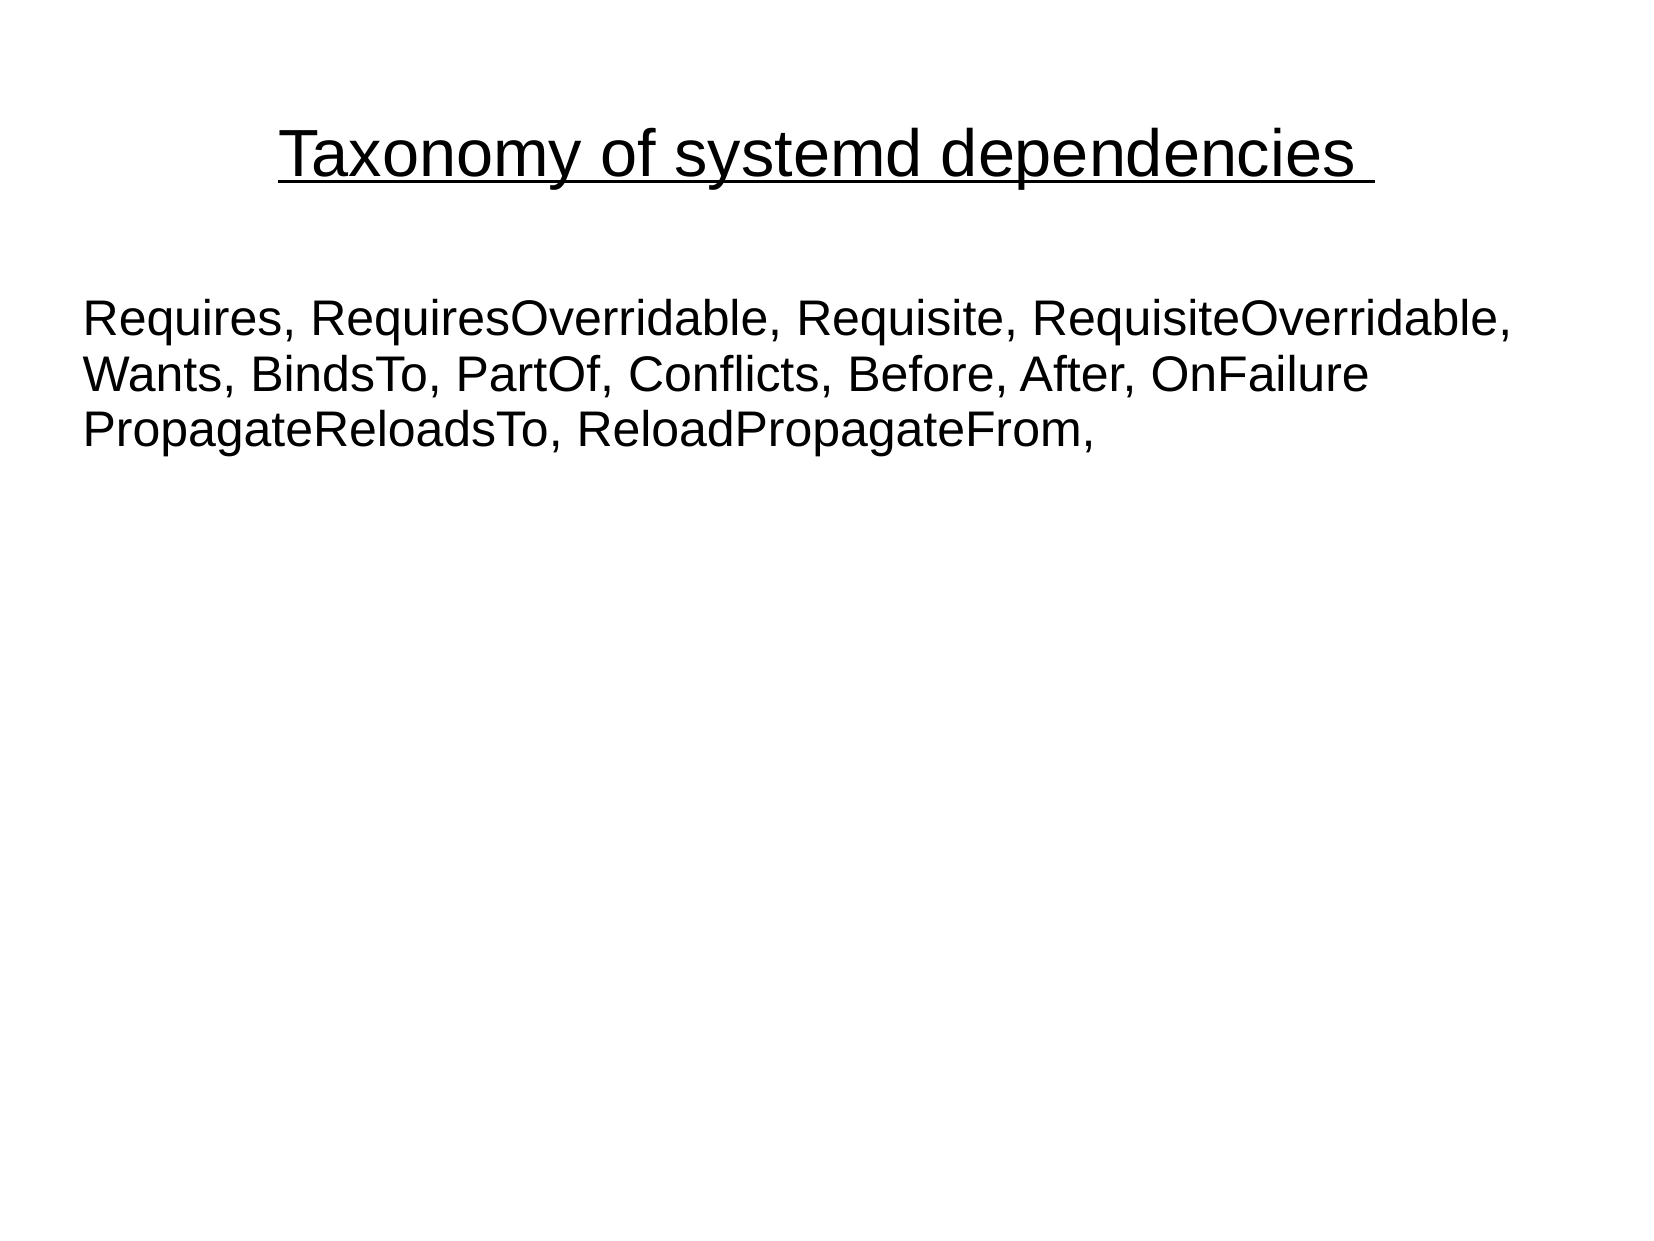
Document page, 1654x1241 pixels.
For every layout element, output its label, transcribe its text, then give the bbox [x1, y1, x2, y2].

list Requires, RequiresOverridable, Requisite, RequisiteOverridable, Wants, BindsTo, PartOf, Conflicts, Before, After, OnFailure PropagateReloadsTo, ReloadPropagateFrom, [82, 290, 1571, 1010]
title Taxonomy of systemd dependencies [82, 49, 1571, 257]
